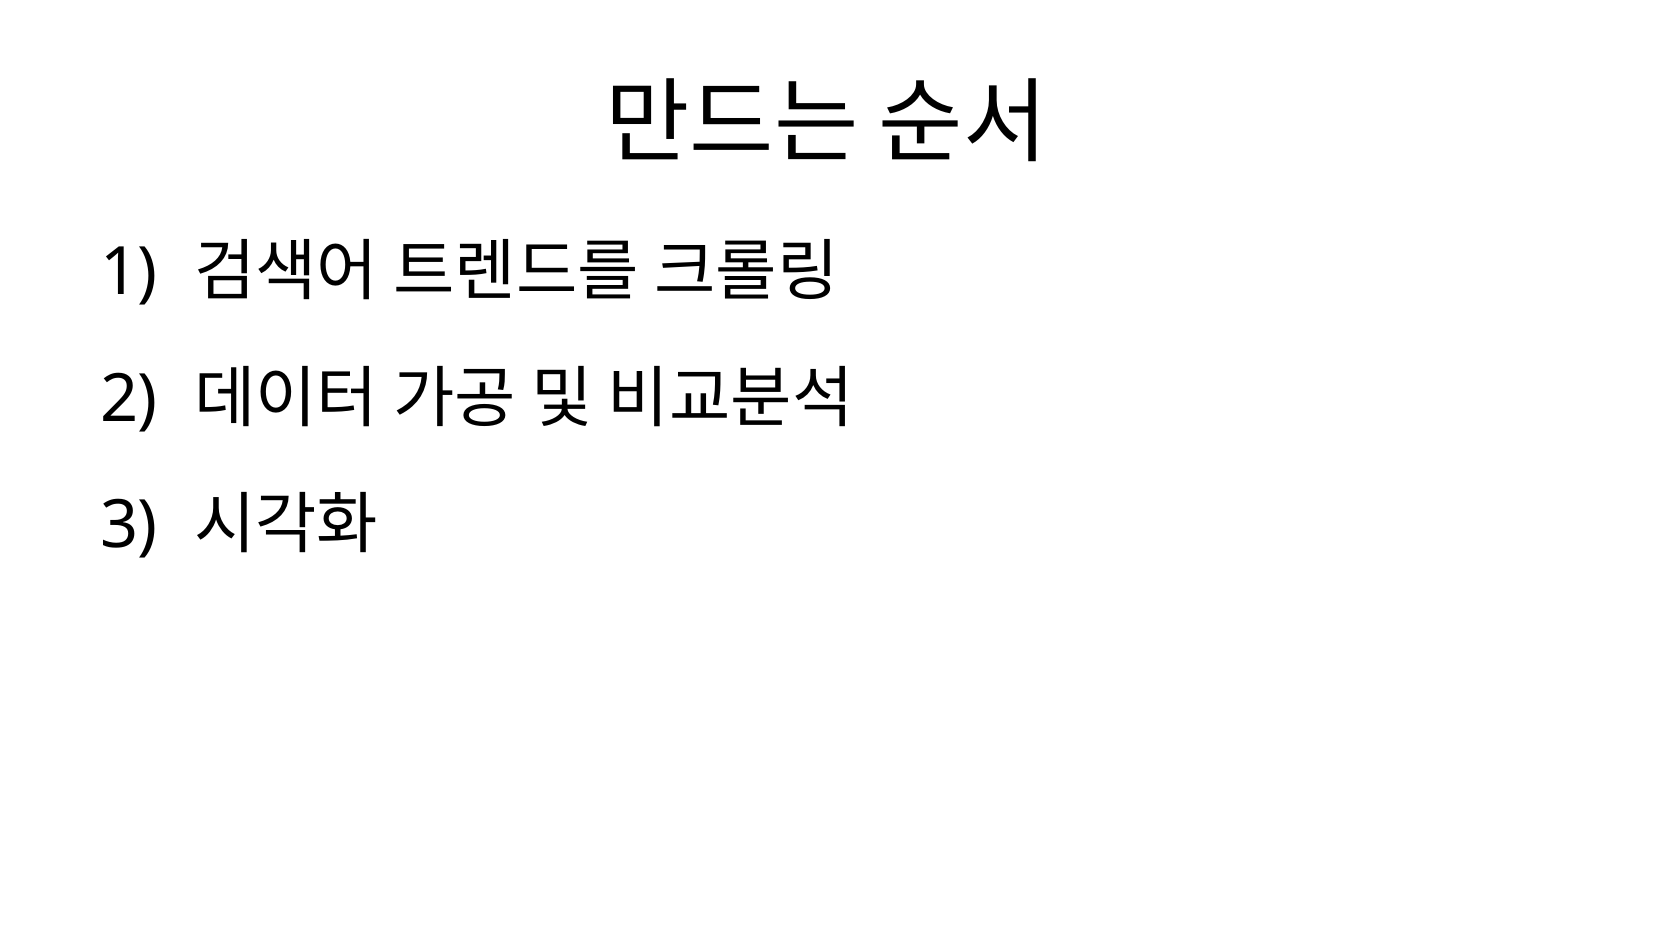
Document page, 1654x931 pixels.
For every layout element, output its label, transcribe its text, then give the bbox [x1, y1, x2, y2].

list 검색어 트렌드를 크롤링 데이터 가공 및 비교분석 시각화 [82, 217, 1571, 758]
title 만드는 순서 [82, 37, 1571, 193]
